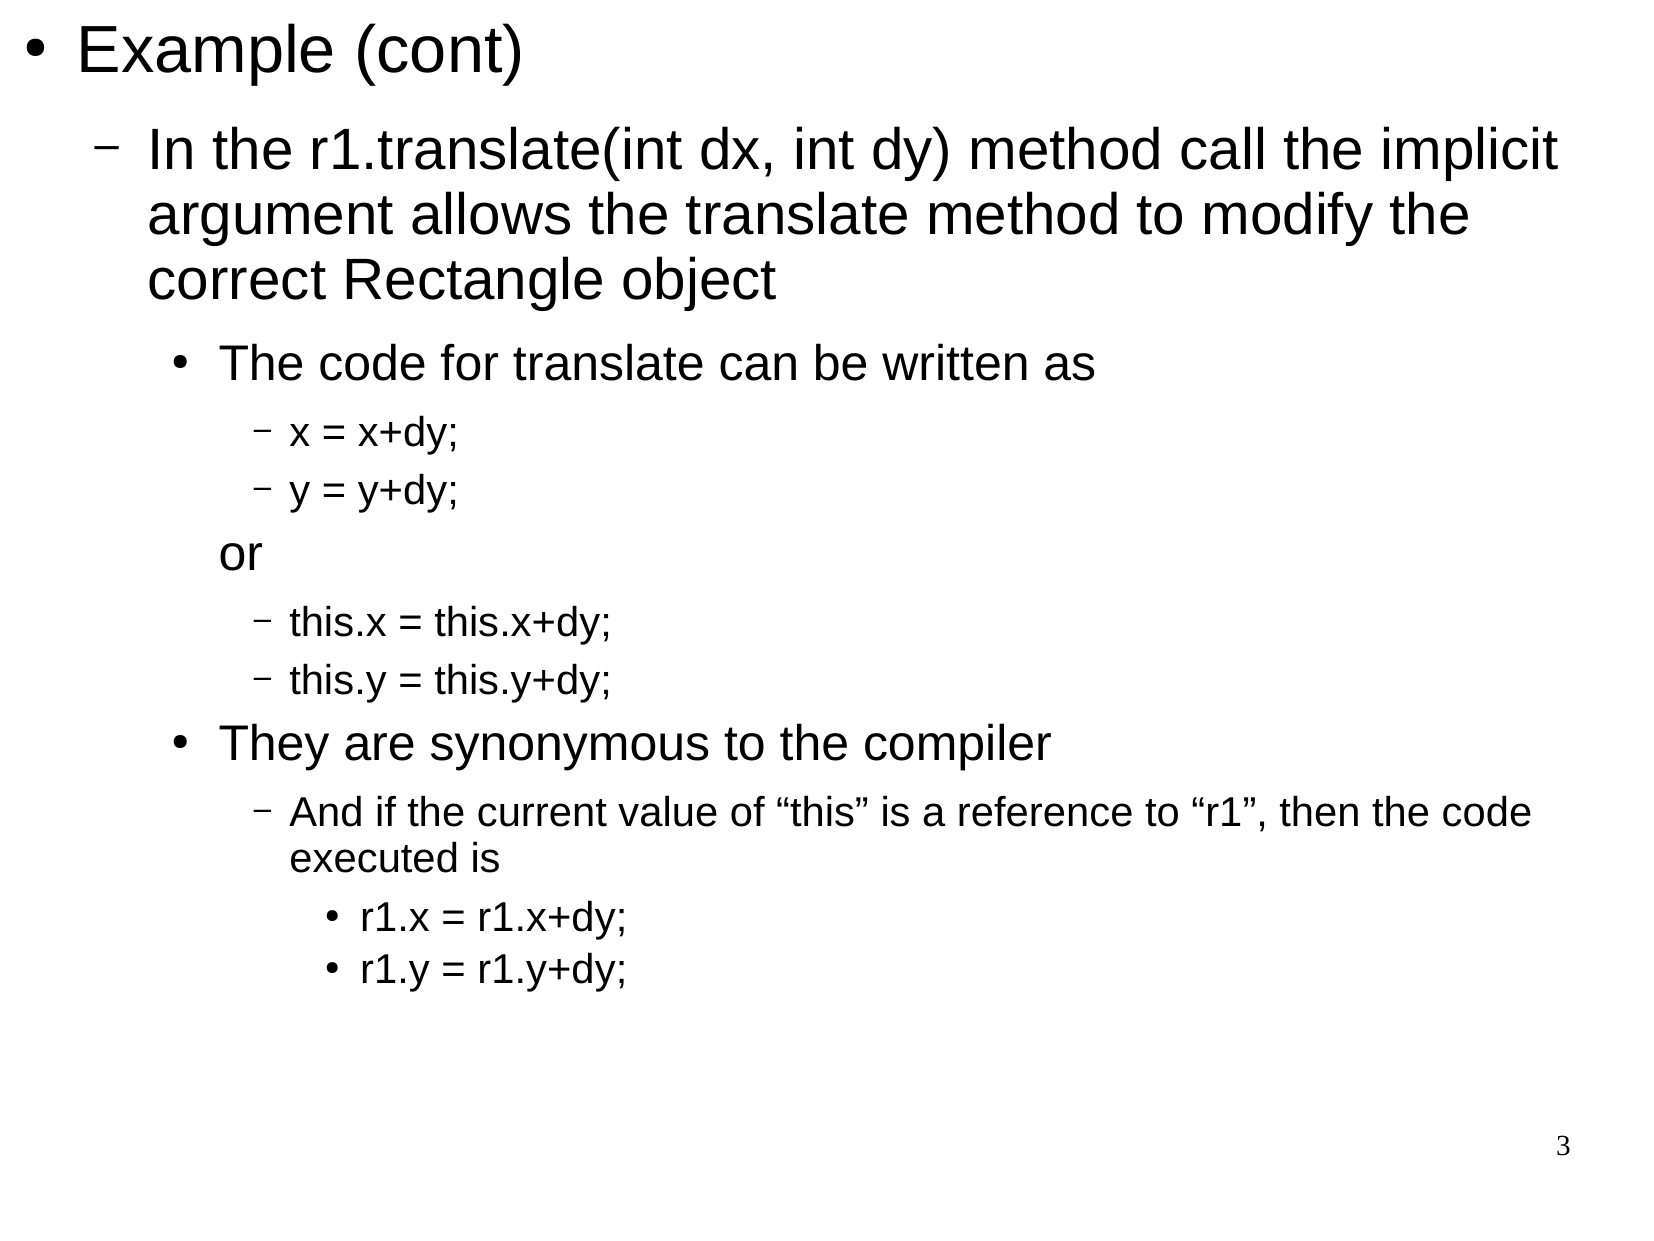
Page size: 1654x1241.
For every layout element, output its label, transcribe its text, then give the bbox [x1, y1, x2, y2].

list Example (cont) In the r1.translate(int dx, int dy) method call the implicit argument allows the translate method to modify the correct Rectangle object The code for translate can be written as x = x+dy; y = y+dy; or this.x = this.x+dy; this.y = this.y+dy; They are synonymous to the compiler And if the current value of “this” is a reference to “r1”, then the code executed is r1.x = r1.x+dy; r1.y = r1.y+dy; [5, 12, 1654, 1241]
